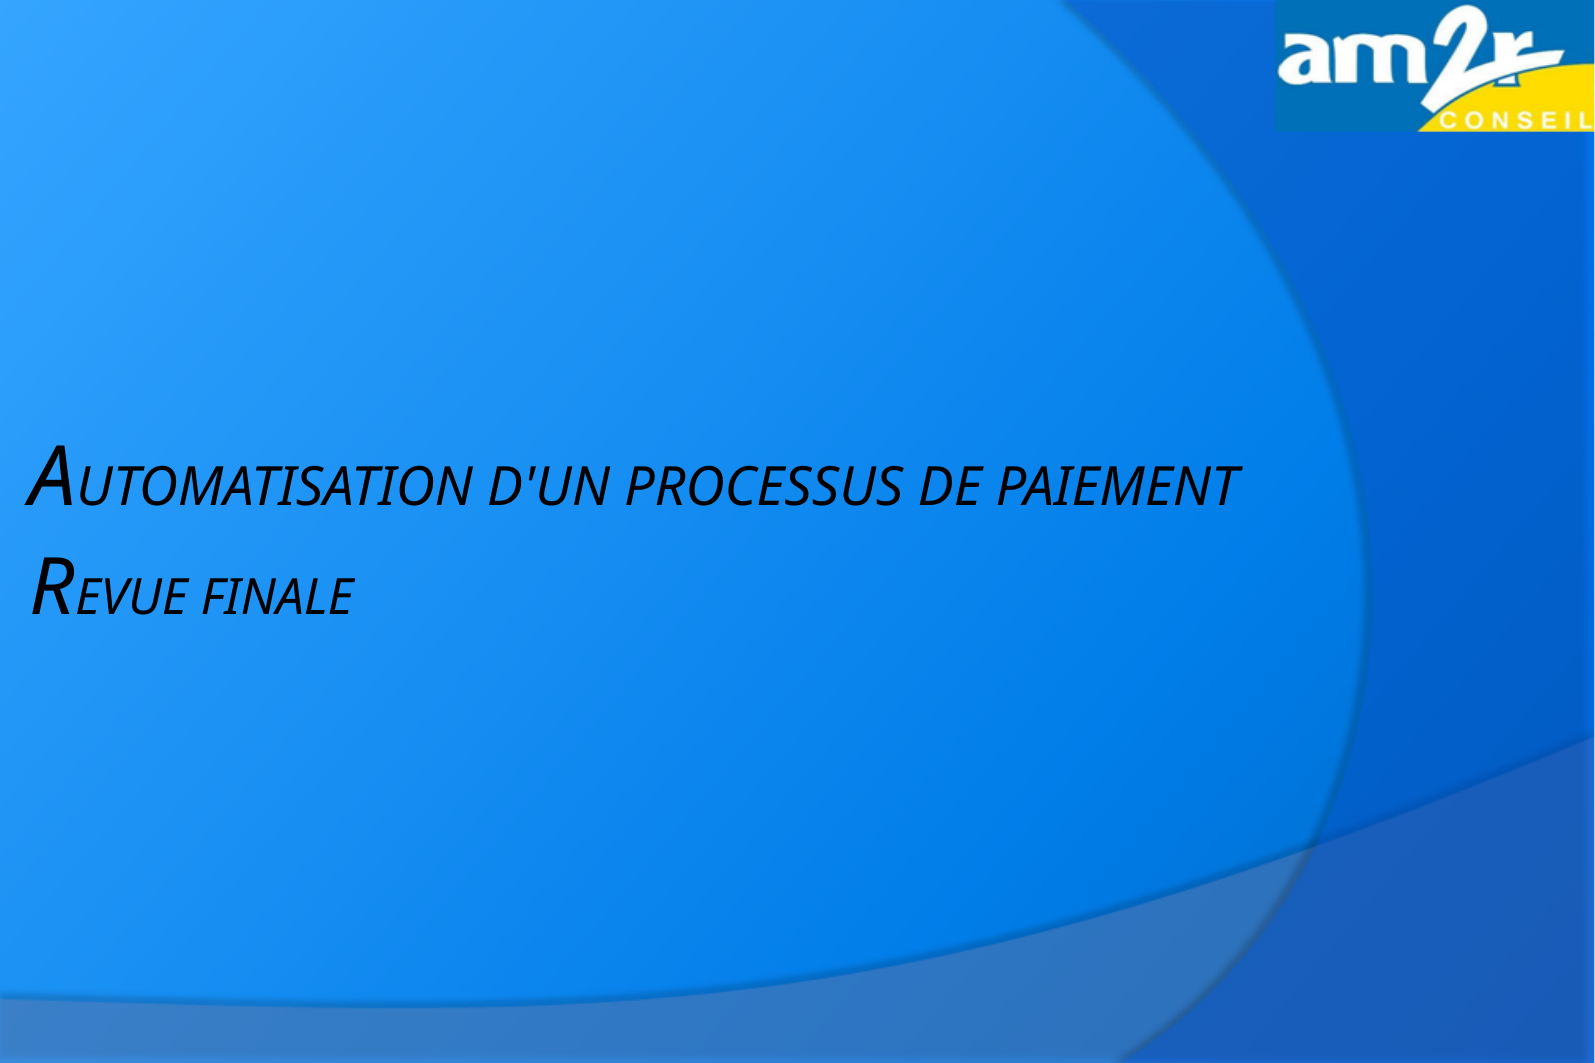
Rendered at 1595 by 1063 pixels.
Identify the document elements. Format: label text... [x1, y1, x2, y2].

title AUTOMATISATION D'UN PROCESSUS DE PAIEMENT REVUE FINALE [29, 413, 1548, 642]
picture [0, 0, 1595, 1063]
